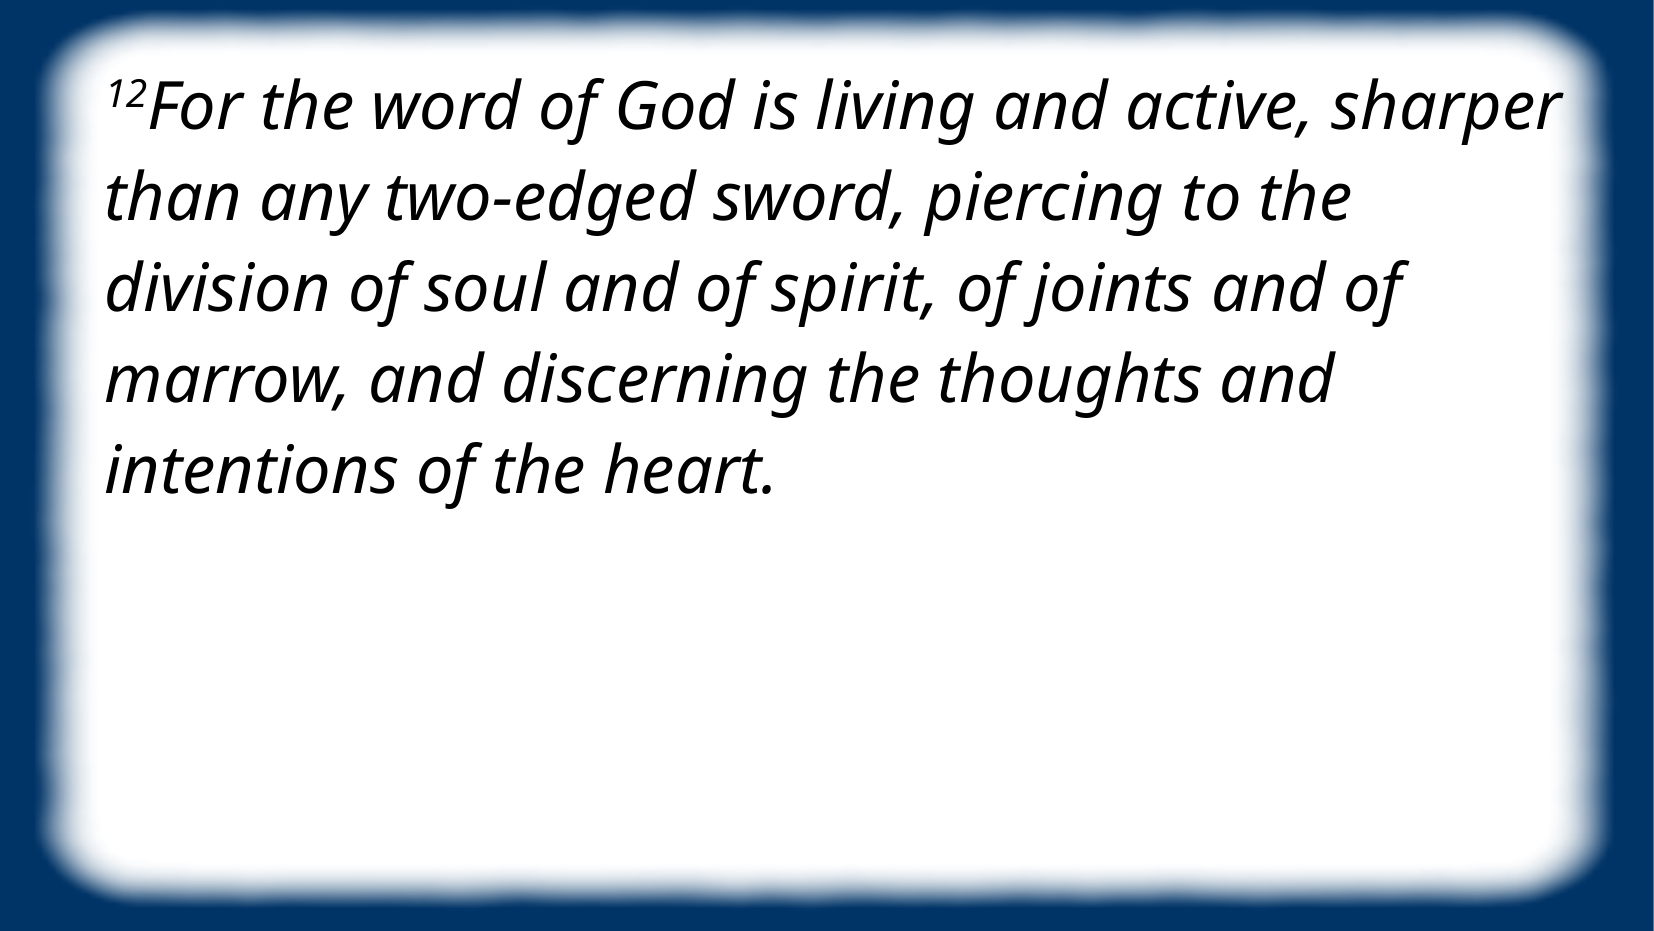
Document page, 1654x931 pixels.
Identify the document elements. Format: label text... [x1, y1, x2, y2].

picture [0, 0, 1654, 931]
text_box 12For the word of God is living and active, sharper than any two-edged sword, piercing to the division of soul and of spirit, of joints and of marrow, and discerning the thoughts and intentions of the heart. [90, 51, 1591, 511]
